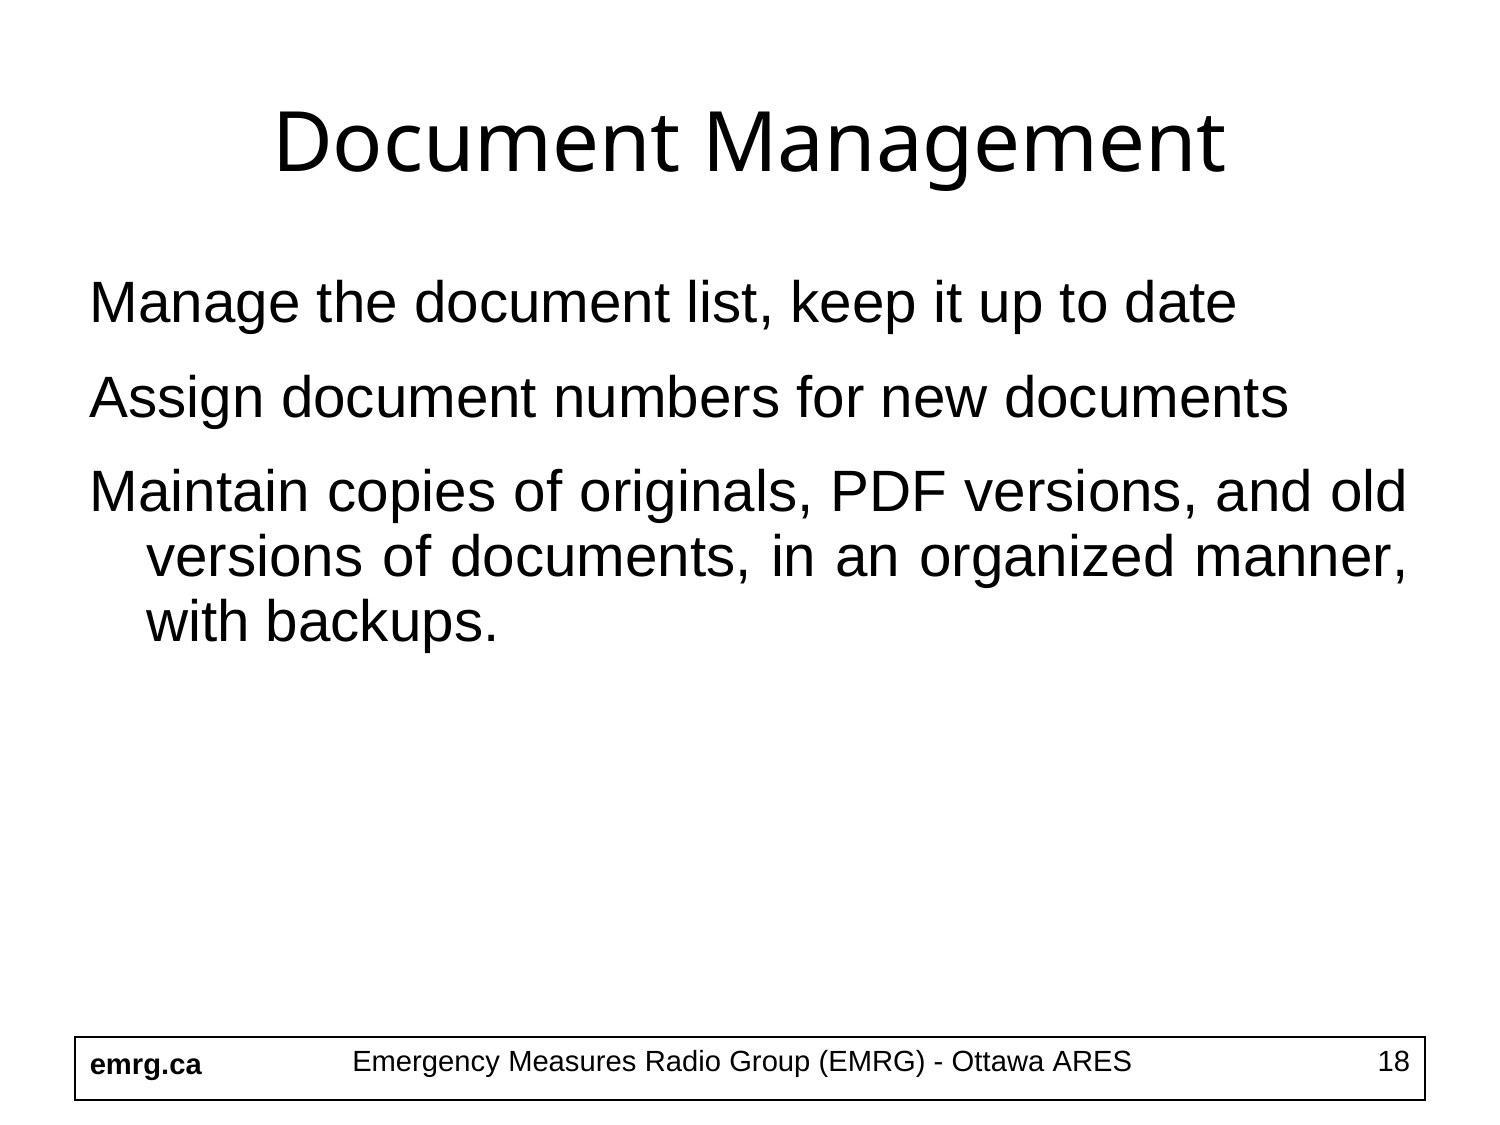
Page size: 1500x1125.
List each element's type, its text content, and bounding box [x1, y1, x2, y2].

list Manage the document list, keep it up to date Assign document numbers for new documents Maintain copies of originals, PDF versions, and old versions of documents, in an organized manner, with backups. [75, 262, 1426, 1006]
title Document Management [75, 45, 1426, 233]
